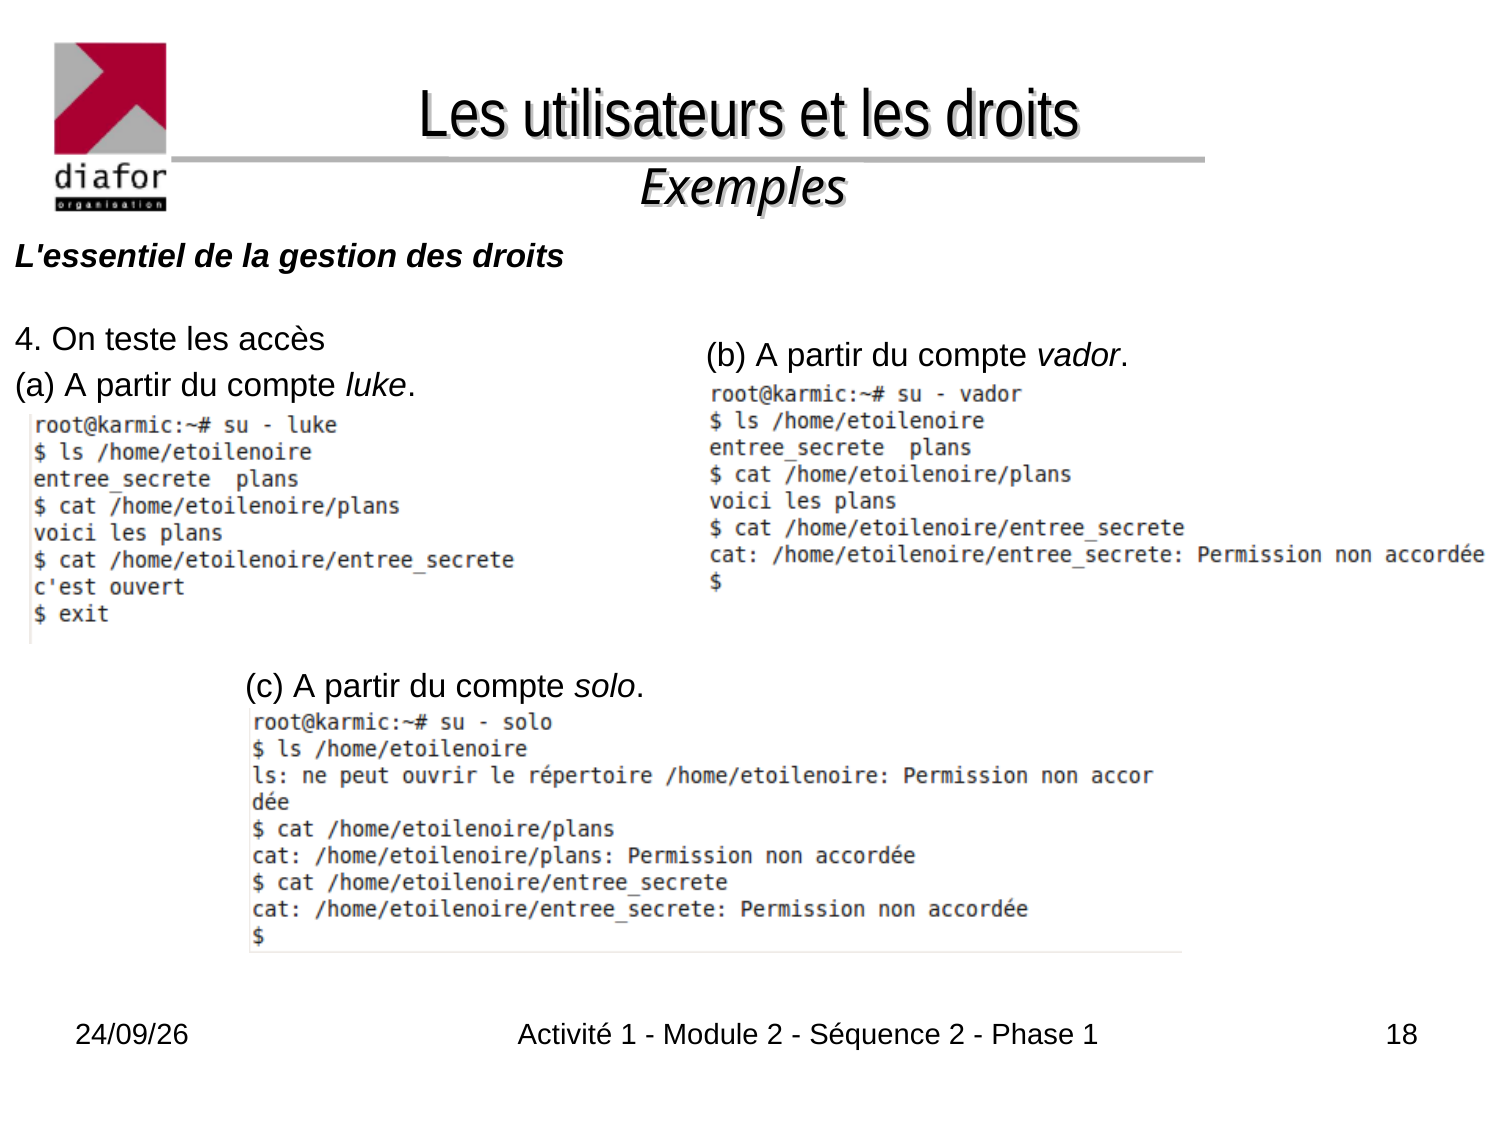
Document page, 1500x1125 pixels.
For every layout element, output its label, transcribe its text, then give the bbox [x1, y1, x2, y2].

text_box L'essentiel de la gestion des droits [0, 236, 580, 282]
picture [29, 414, 532, 644]
text_box (a) A partir du compte luke. [0, 364, 432, 411]
picture [53, 42, 168, 213]
text_box (c) A partir du compte solo. [230, 666, 661, 712]
title Les utilisateurs et les droits Exemples [75, 45, 1426, 250]
picture [708, 383, 1493, 597]
text_box (b) A partir du compte vador. [691, 335, 1145, 381]
text_box 4. On teste les accès [0, 318, 341, 364]
picture [249, 708, 1182, 953]
